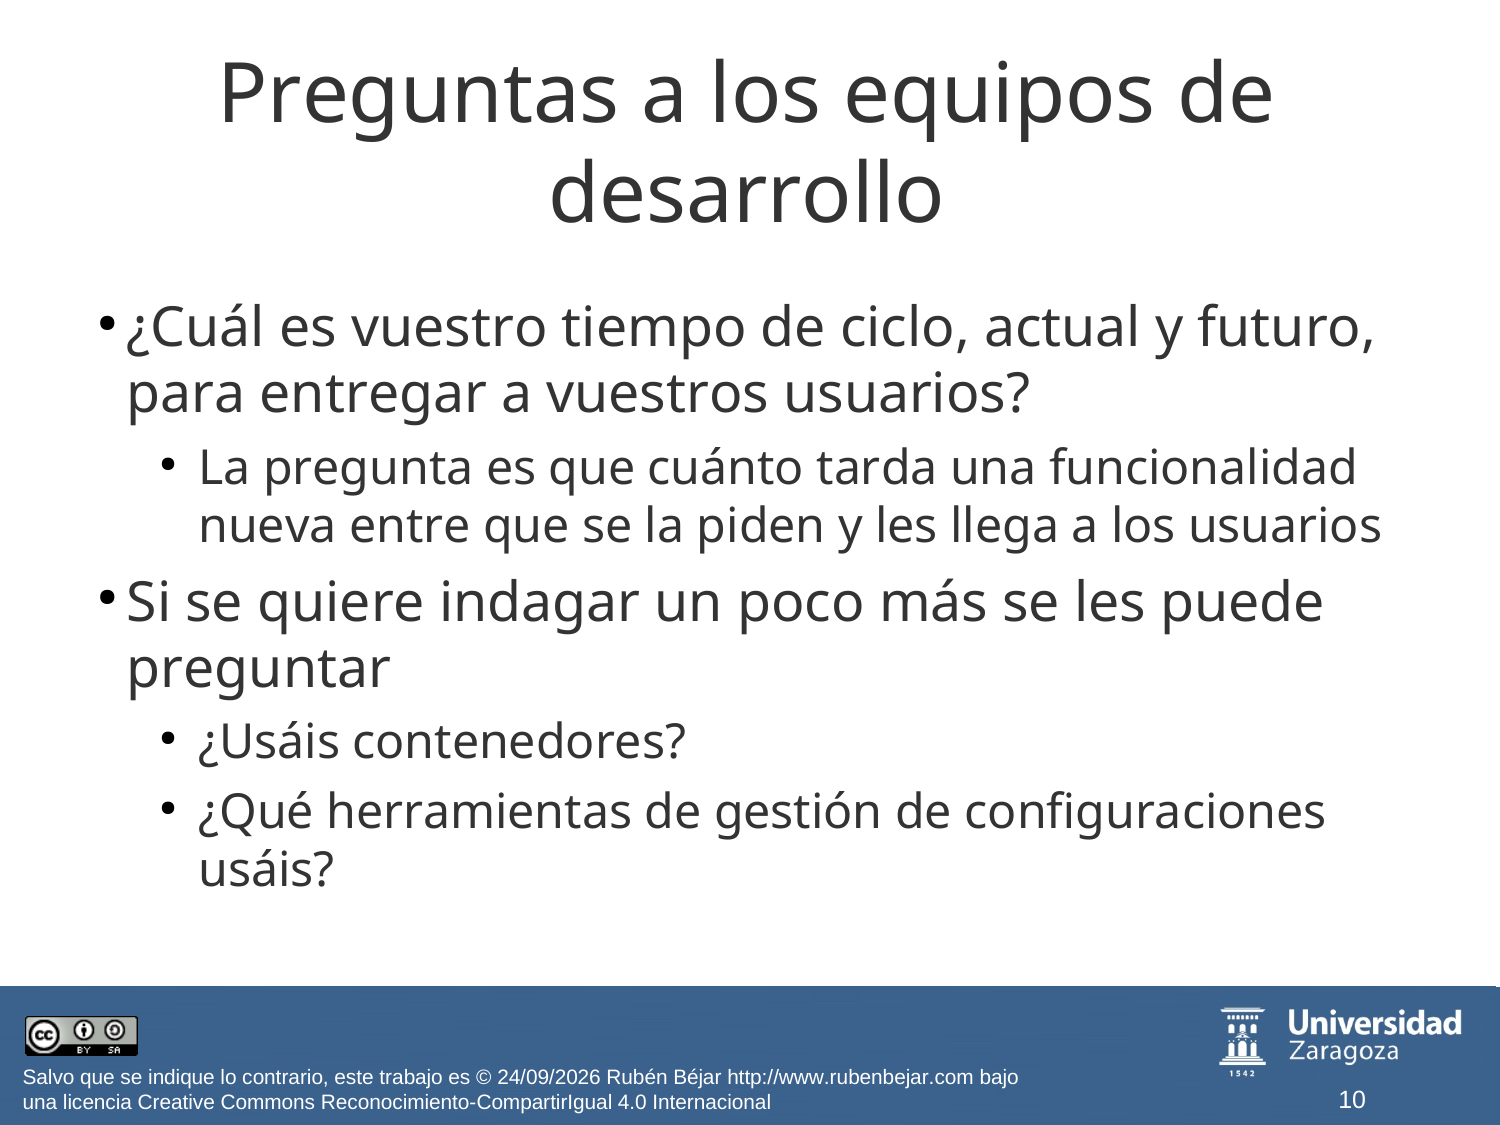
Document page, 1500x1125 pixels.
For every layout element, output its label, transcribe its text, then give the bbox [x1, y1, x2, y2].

title Preguntas a los equipos de desarrollo [74, 20, 1420, 257]
list ¿Cuál es vuestro tiempo de ciclo, actual y futuro, para entregar a vuestros usuarios? La pregunta es que cuánto tarda una funcionalidad nueva entre que se la piden y les llega a los usuarios Si se quiere indagar un poco más se les puede preguntar ¿Usáis contenedores? ¿Qué herramientas de gestión de configuraciones usáis? [82, 283, 1418, 957]
picture [0, 986, 1500, 1125]
